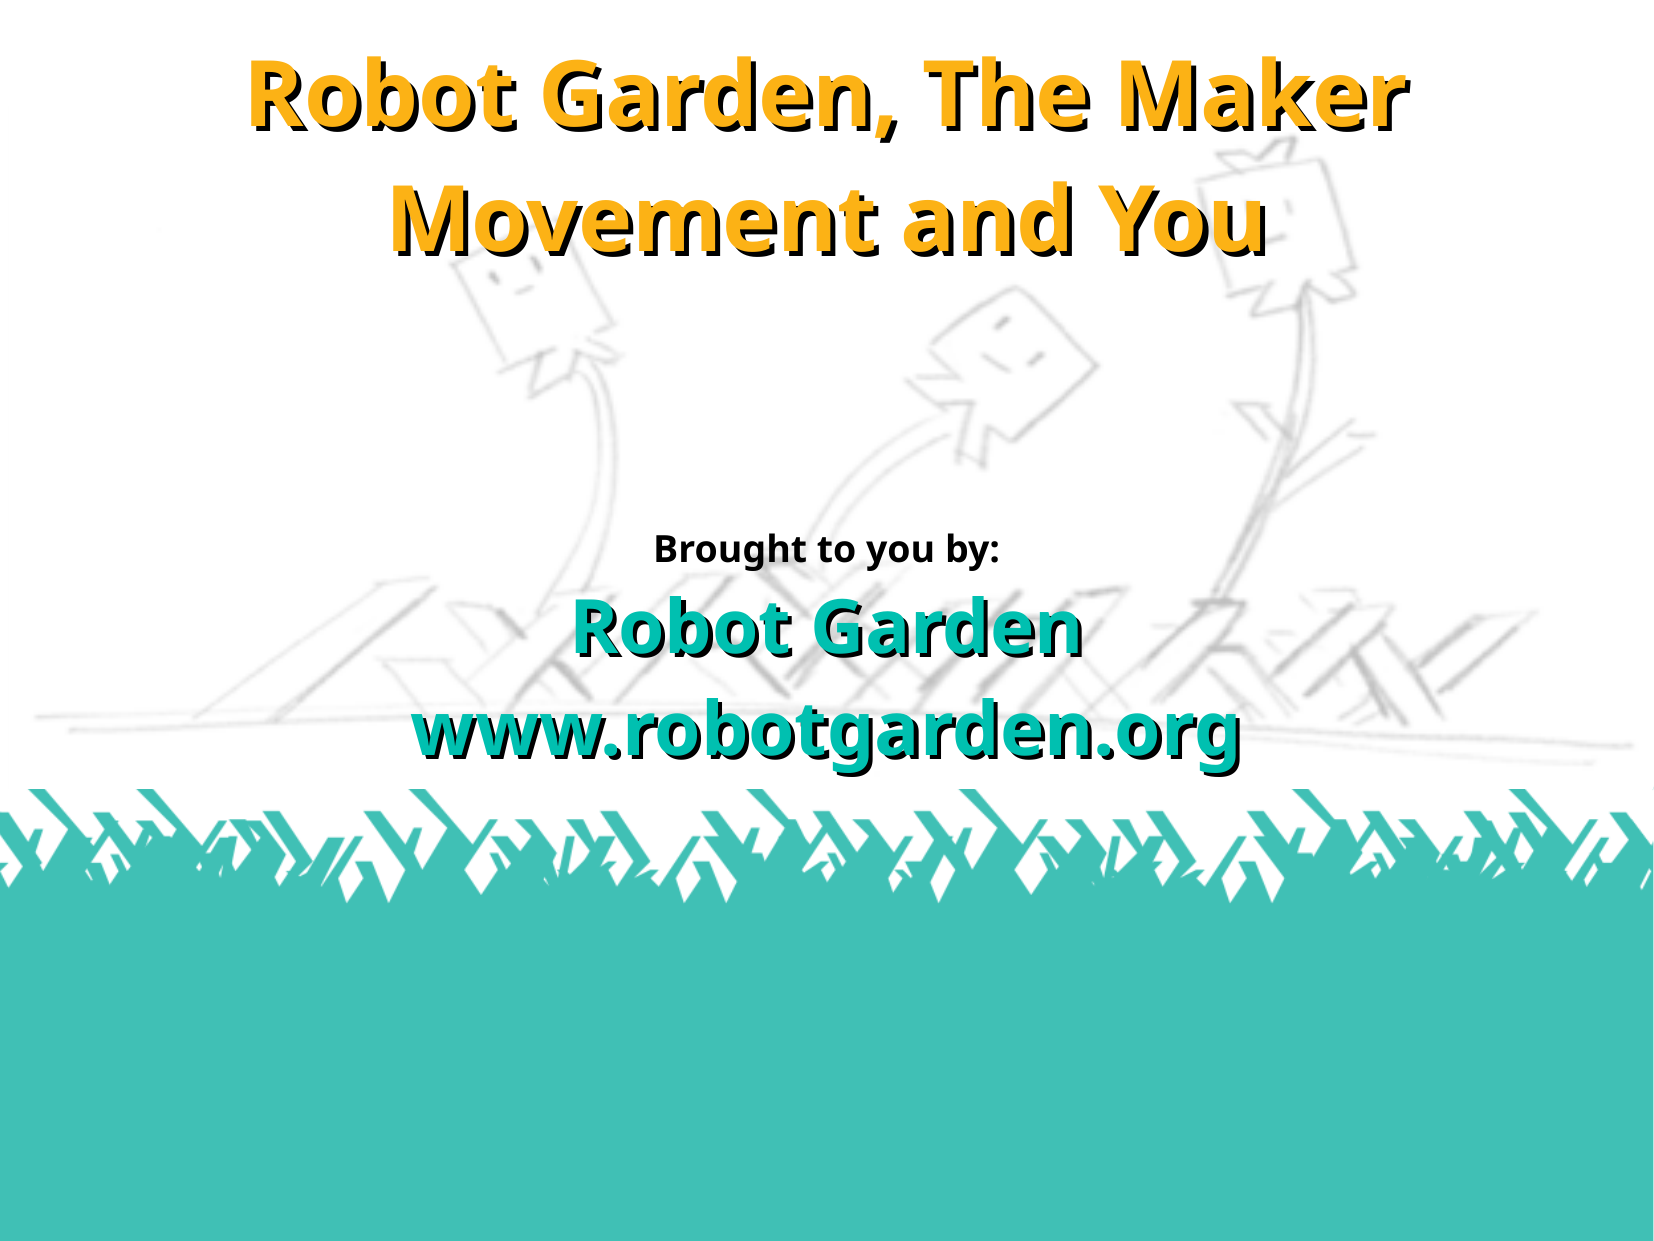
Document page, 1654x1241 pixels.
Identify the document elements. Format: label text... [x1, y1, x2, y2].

title Robot Garden, The Maker Movement and You [82, 43, 1571, 263]
picture [0, 94, 1654, 1241]
subtitle Brought to you by: Robot Garden www.robotgarden.org [82, 290, 1571, 1010]
